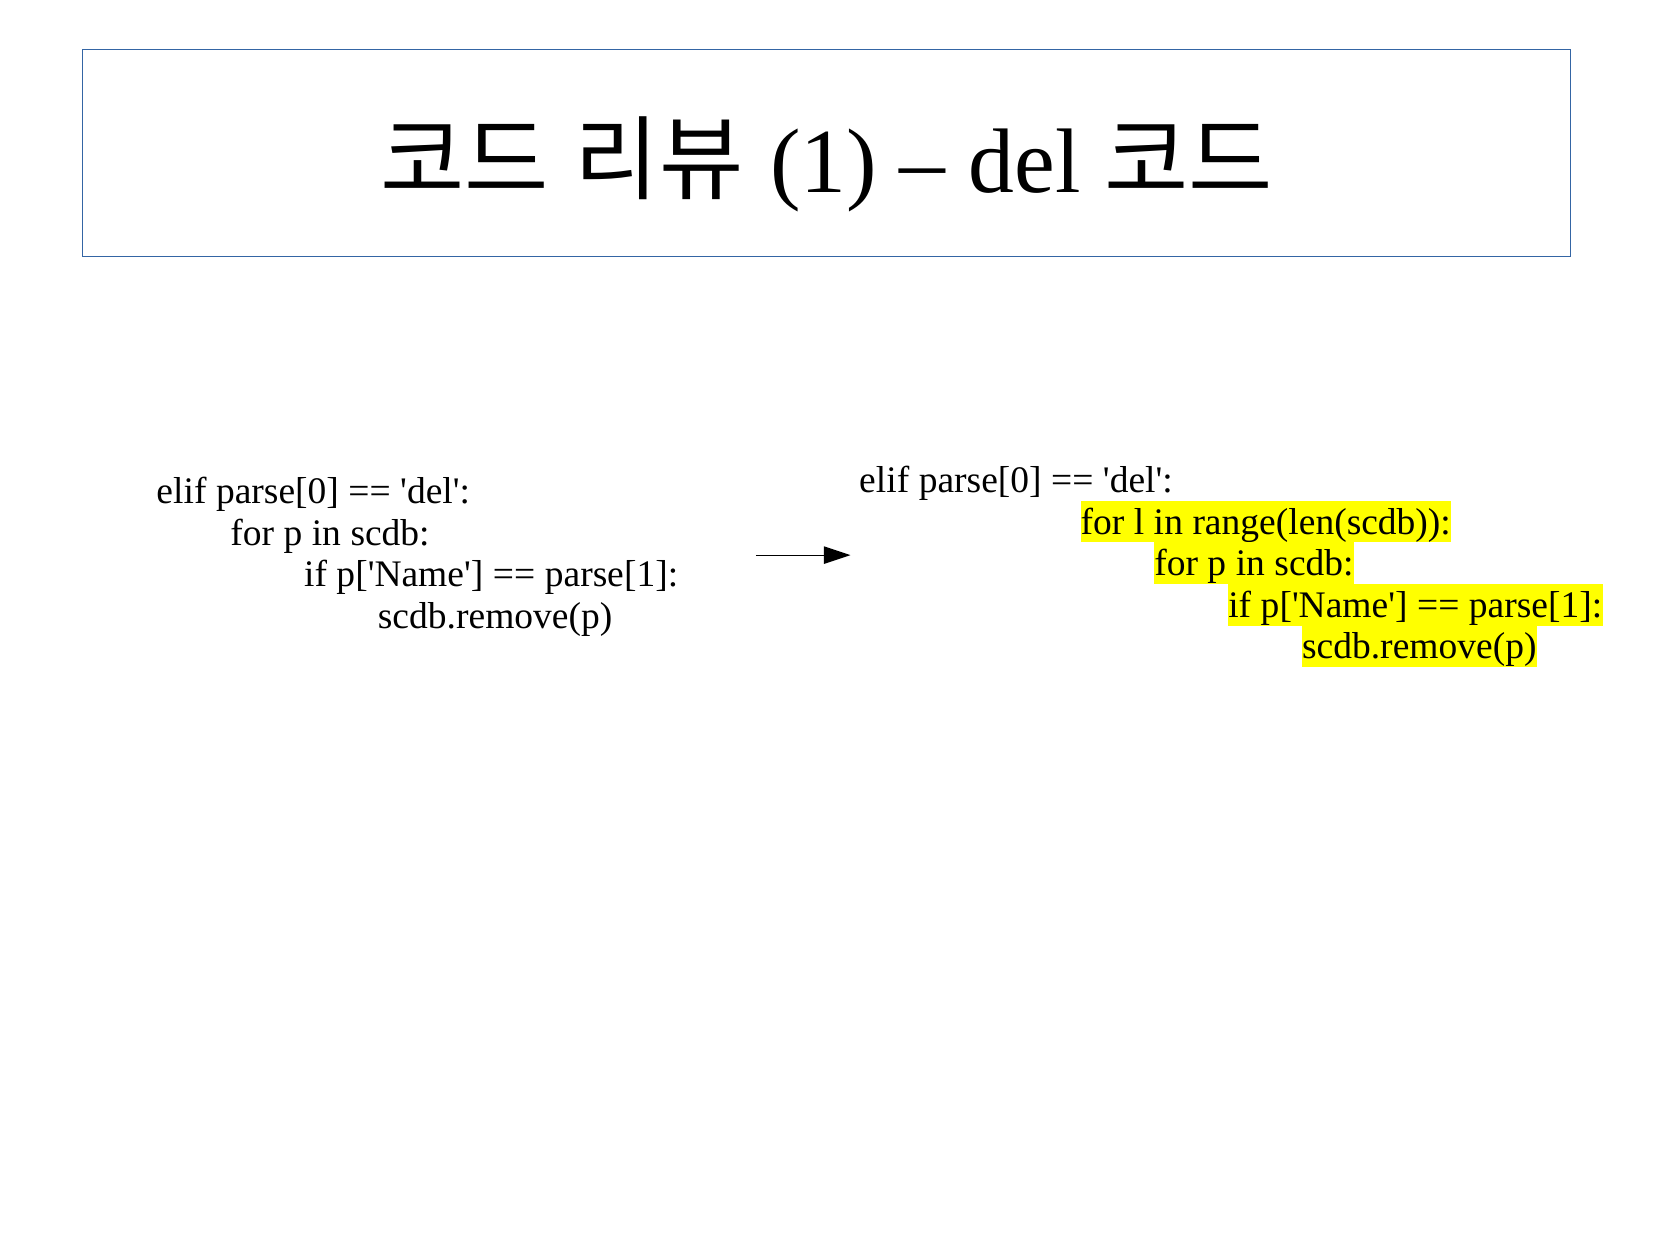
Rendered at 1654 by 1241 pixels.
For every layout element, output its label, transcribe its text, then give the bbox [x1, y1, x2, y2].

text_box elif parse[0] == 'del': for p in scdb: if p['Name'] == parse[1]: scdb.remove(p) [141, 462, 844, 644]
text_box elif parse[0] == 'del': for l in range(len(scdb)): for p in scdb: if p['Name'] == parse[1]: scdb.remove(p) [844, 451, 1654, 730]
title 코드 리뷰 (1) – del 코드 [82, 49, 1571, 257]
